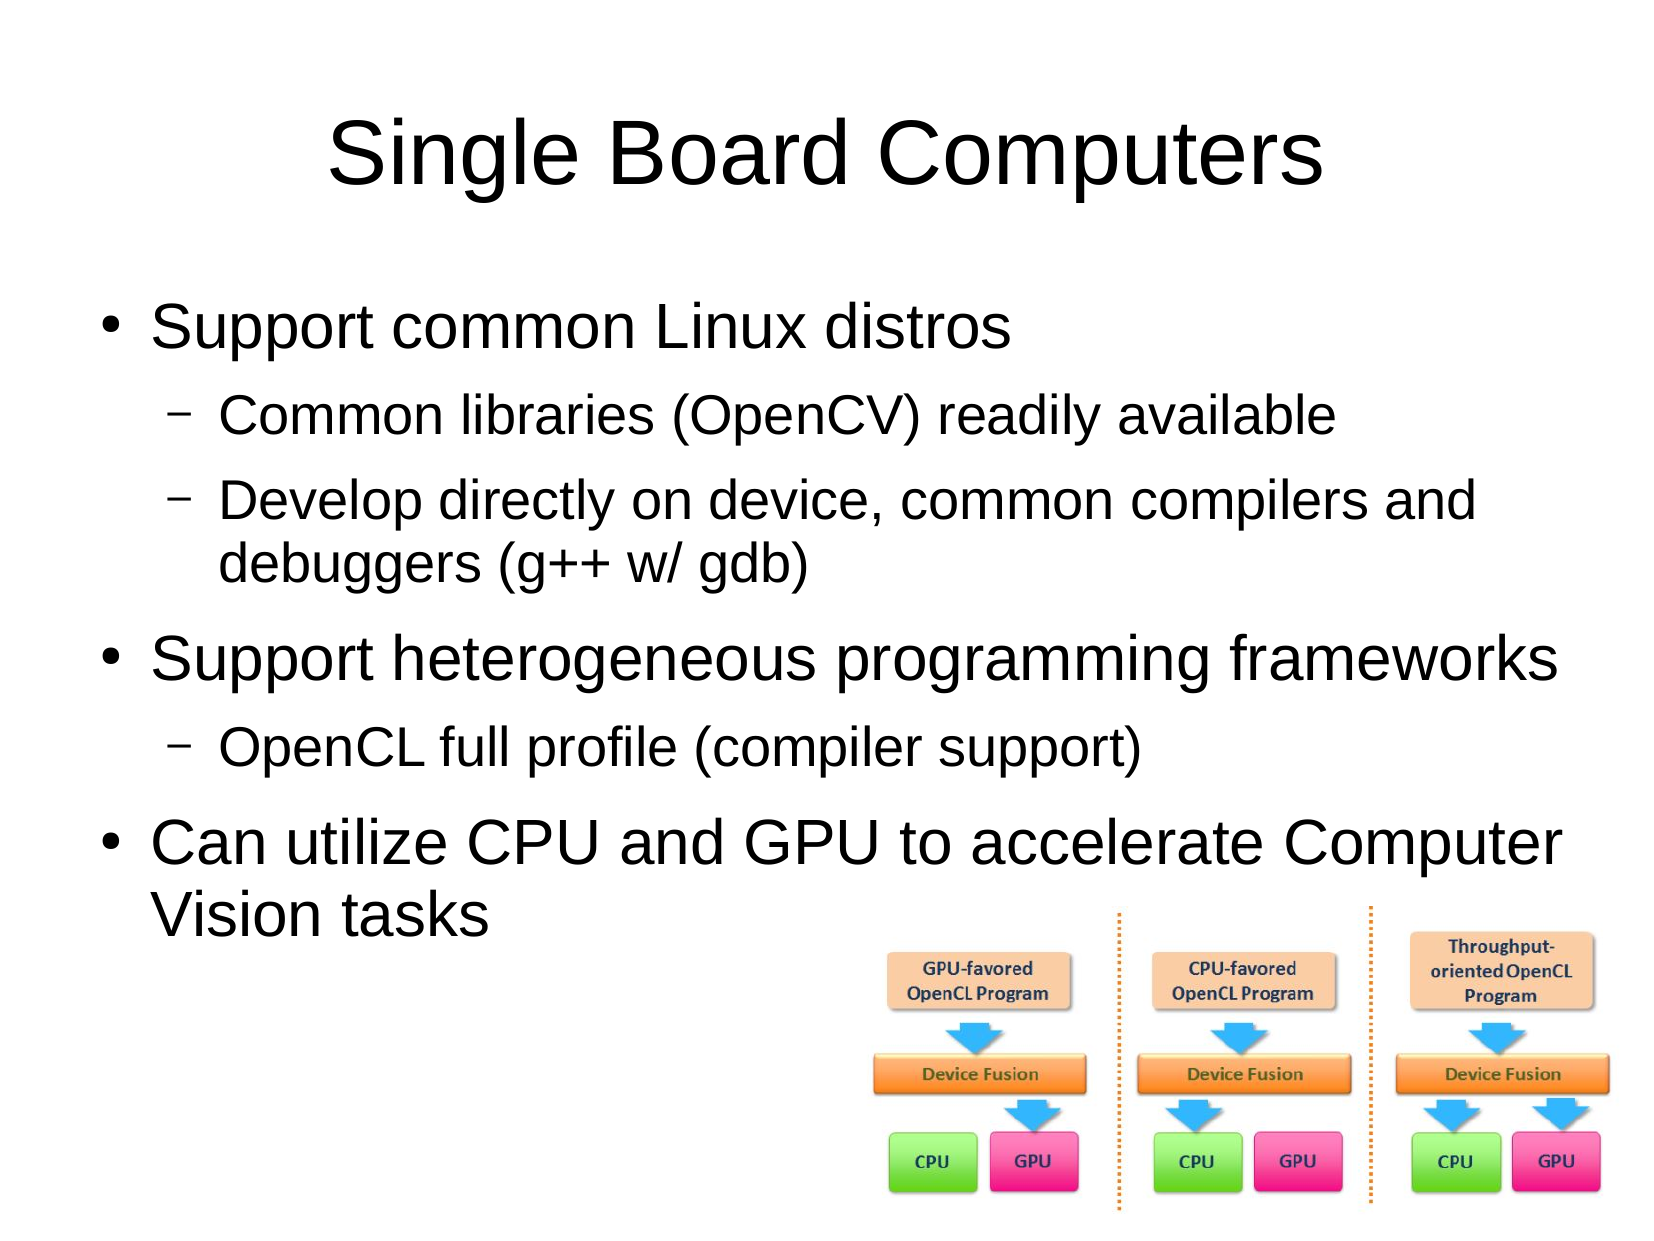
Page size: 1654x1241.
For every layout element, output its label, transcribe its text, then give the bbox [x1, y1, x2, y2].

picture [851, 906, 1621, 1216]
list Support common Linux distros Common libraries (OpenCV) readily available Develop directly on device, common compilers and debuggers (g++ w/ gdb) Support heterogeneous programming frameworks OpenCL full profile (compiler support) Can utilize CPU and GPU to accelerate Computer Vision tasks [82, 290, 1571, 1010]
title Single Board Computers [82, 49, 1571, 257]
